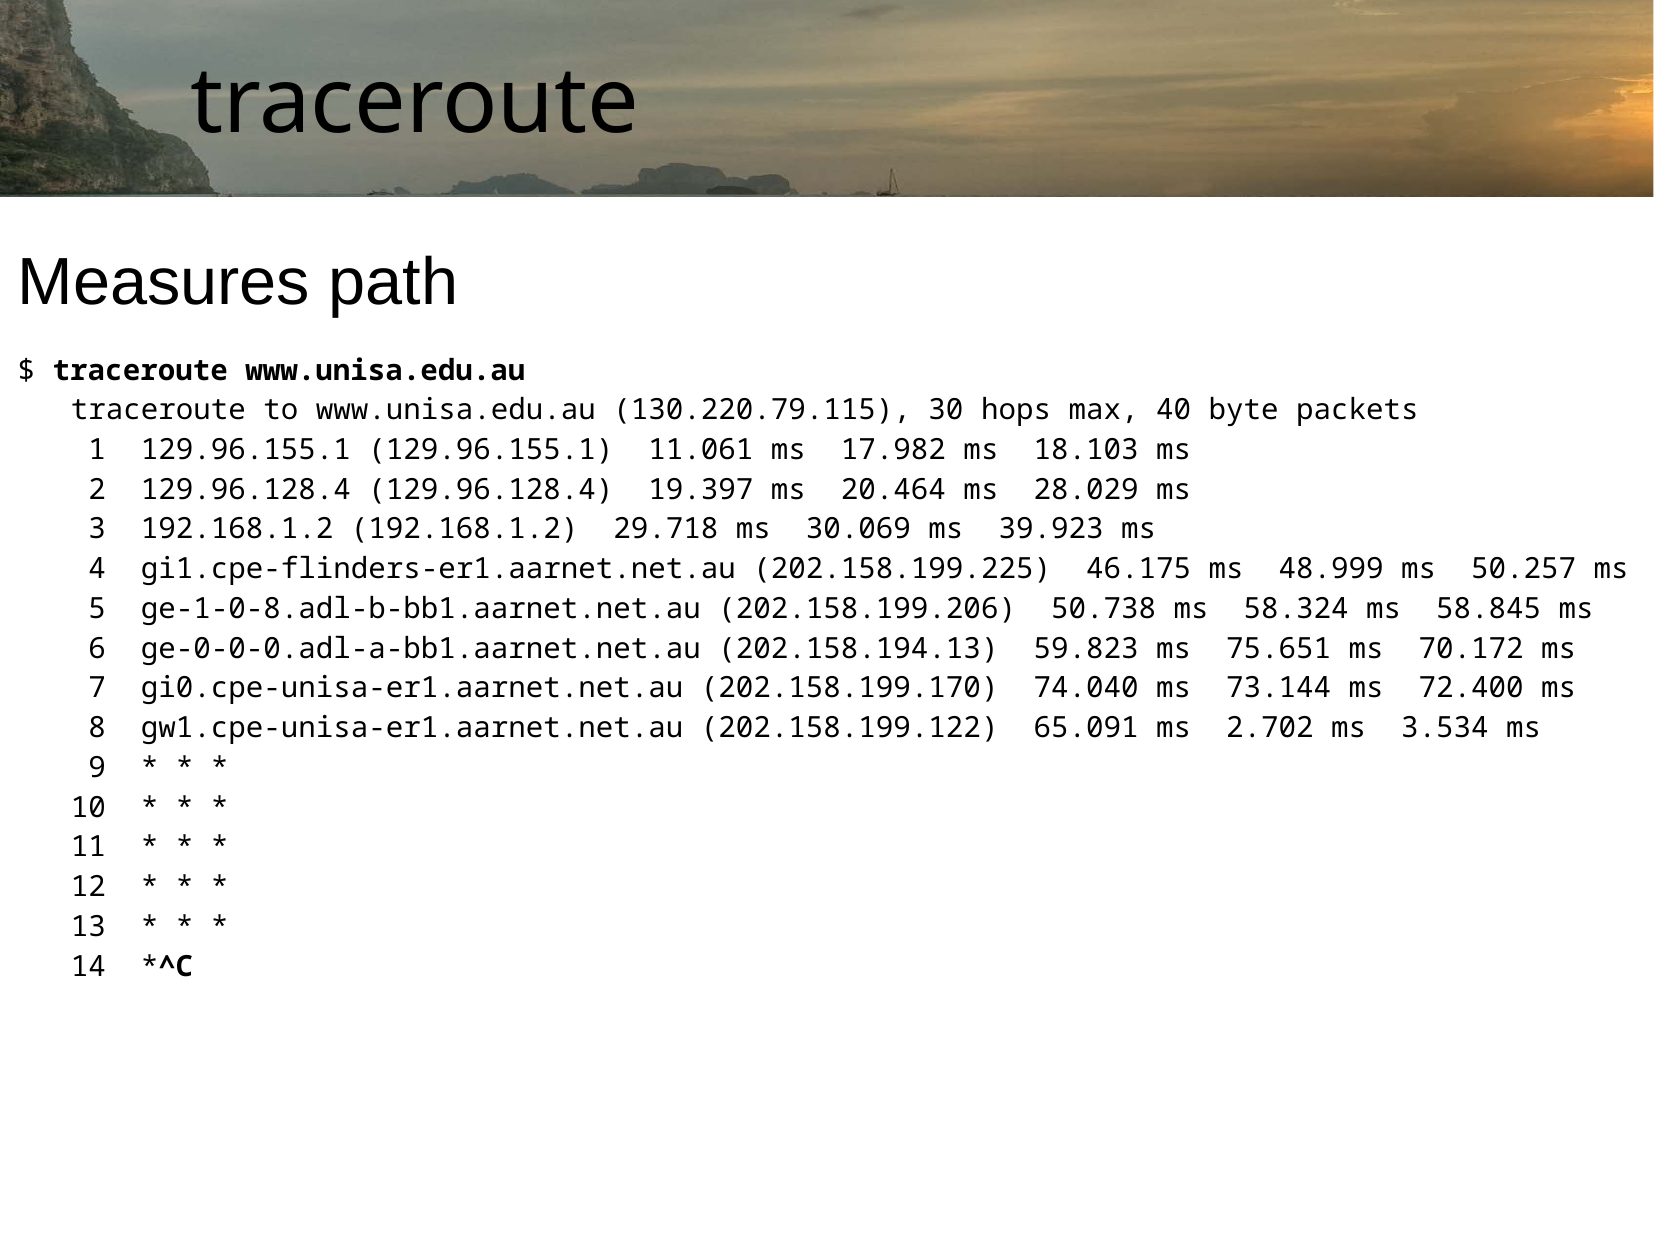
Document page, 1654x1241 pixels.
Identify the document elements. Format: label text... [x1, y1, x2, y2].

picture [0, 0, 1654, 197]
list Measures path $ traceroute www.unisa.edu.au traceroute to www.unisa.edu.au (130.220.79.115), 30 hops max, 40 byte packets 1 129.96.155.1 (129.96.155.1) 11.061 ms 17.982 ms 18.103 ms 2 129.96.128.4 (129.96.128.4) 19.397 ms 20.464 ms 28.029 ms 3 192.168.1.2 (192.168.1.2) 29.718 ms 30.069 ms 39.923 ms 4 gi1.cpe-flinders-er1.aarnet.net.au (202.158.199.225) 46.175 ms 48.999 ms 50.257 ms 5 ge-1-0-8.adl-b-bb1.aarnet.net.au (202.158.199.206) 50.738 ms 58.324 ms 58.845 ms 6 ge-0-0-0.adl-a-bb1.aarnet.net.au (202.158.194.13) 59.823 ms 75.651 ms 70.172 ms 7 gi0.cpe-unisa-er1.aarnet.net.au (202.158.199.170) 74.040 ms 73.144 ms 72.400 ms 8 gw1.cpe-unisa-er1.aarnet.net.au (202.158.199.122) 65.091 ms 2.702 ms 3.534 ms 9 * * * 10 * * * 11 * * * 12 * * * 13 * * * 14 *^C [0, 244, 1654, 1225]
title traceroute [190, 0, 1571, 194]
